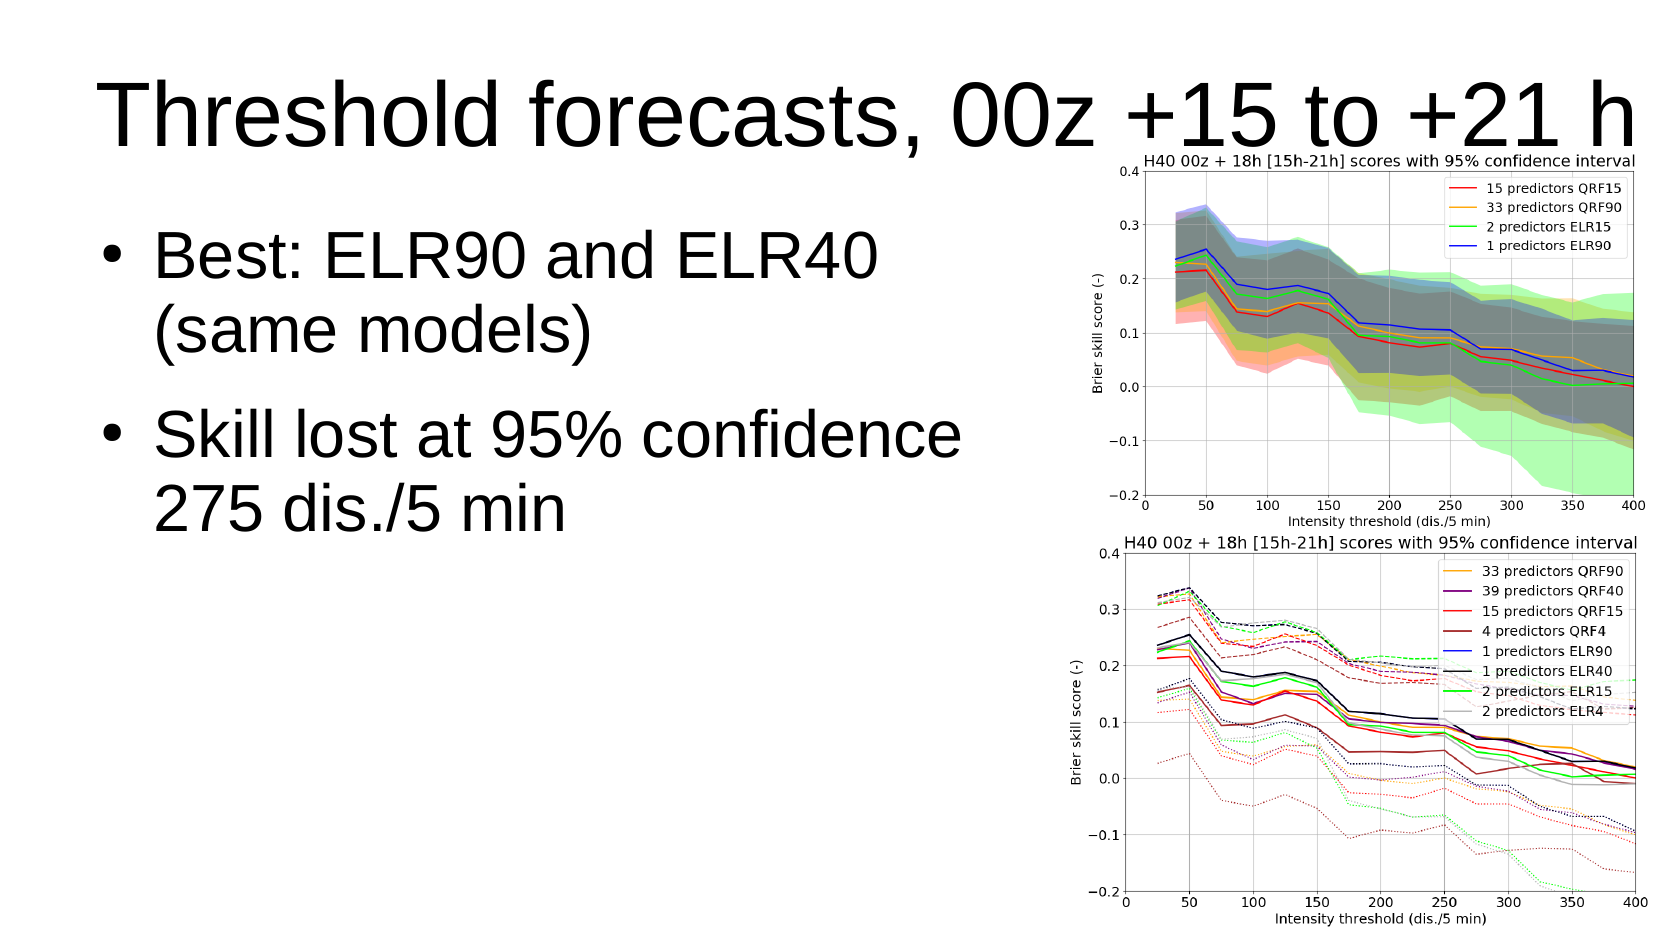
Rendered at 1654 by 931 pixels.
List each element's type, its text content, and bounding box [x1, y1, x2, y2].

picture [1065, 149, 1654, 931]
list Best: ELR90 and ELR40 (same models) Skill lost at 95% confidence 275 dis./5 min [82, 217, 1081, 886]
title Threshold forecasts, 00z +15 to +21 h [82, 12, 1654, 218]
